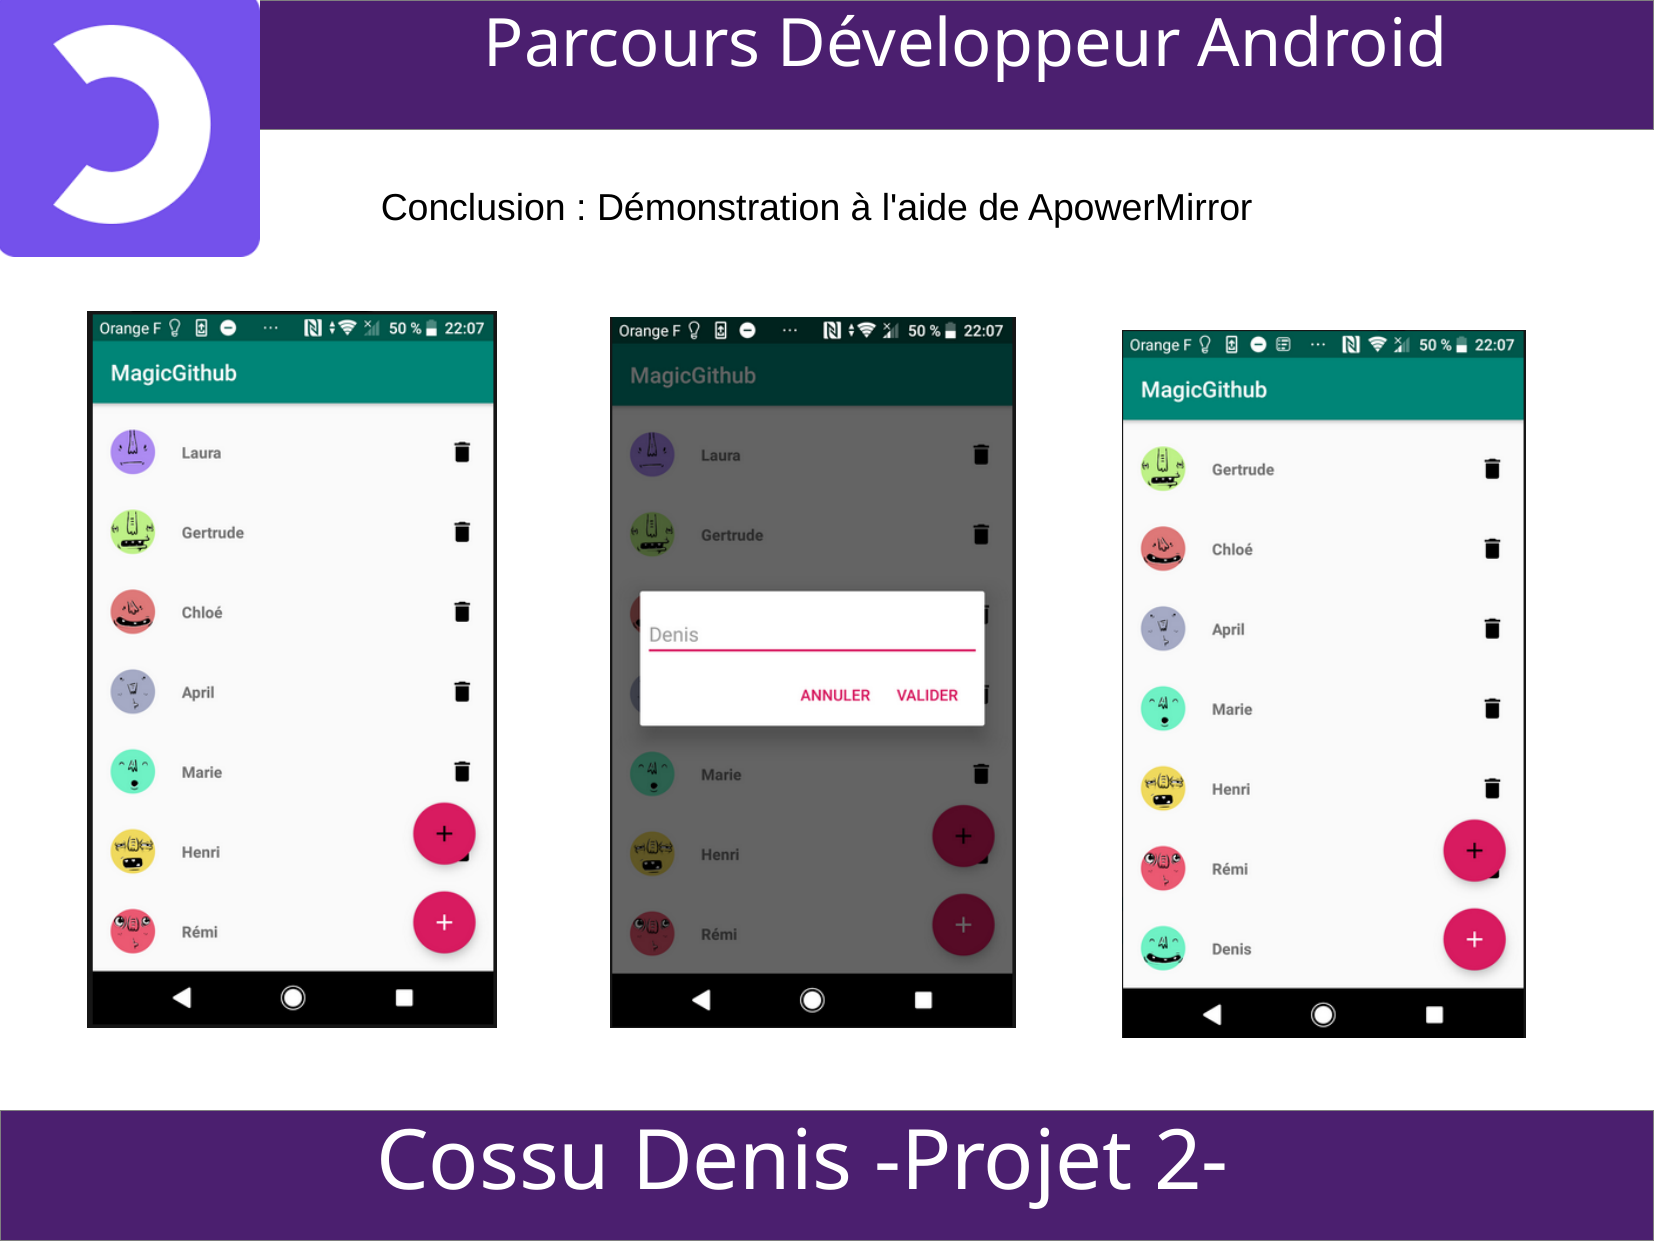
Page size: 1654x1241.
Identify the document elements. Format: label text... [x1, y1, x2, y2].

text_box Conclusion : Démonstration à l'aide de ApowerMirror [366, 179, 1418, 279]
picture [0, 0, 260, 257]
picture [1122, 330, 1526, 1038]
picture [610, 317, 1016, 1028]
picture [87, 311, 497, 1028]
